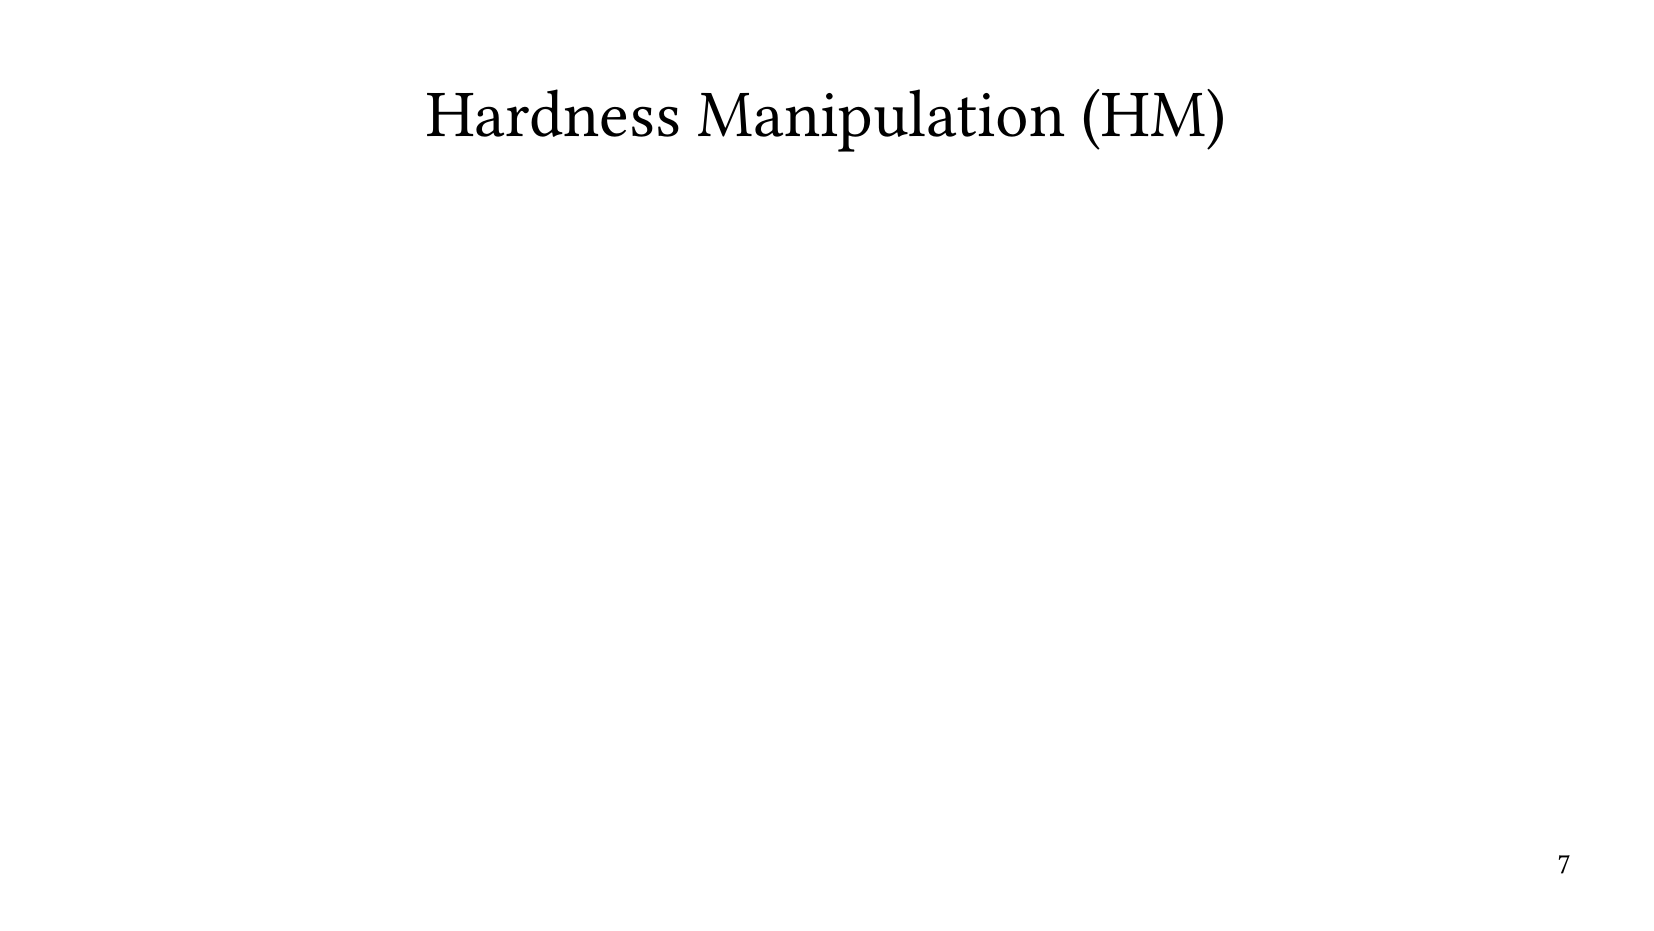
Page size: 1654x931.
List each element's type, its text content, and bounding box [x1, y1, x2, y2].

title Hardness Manipulation (HM) [82, 37, 1571, 193]
